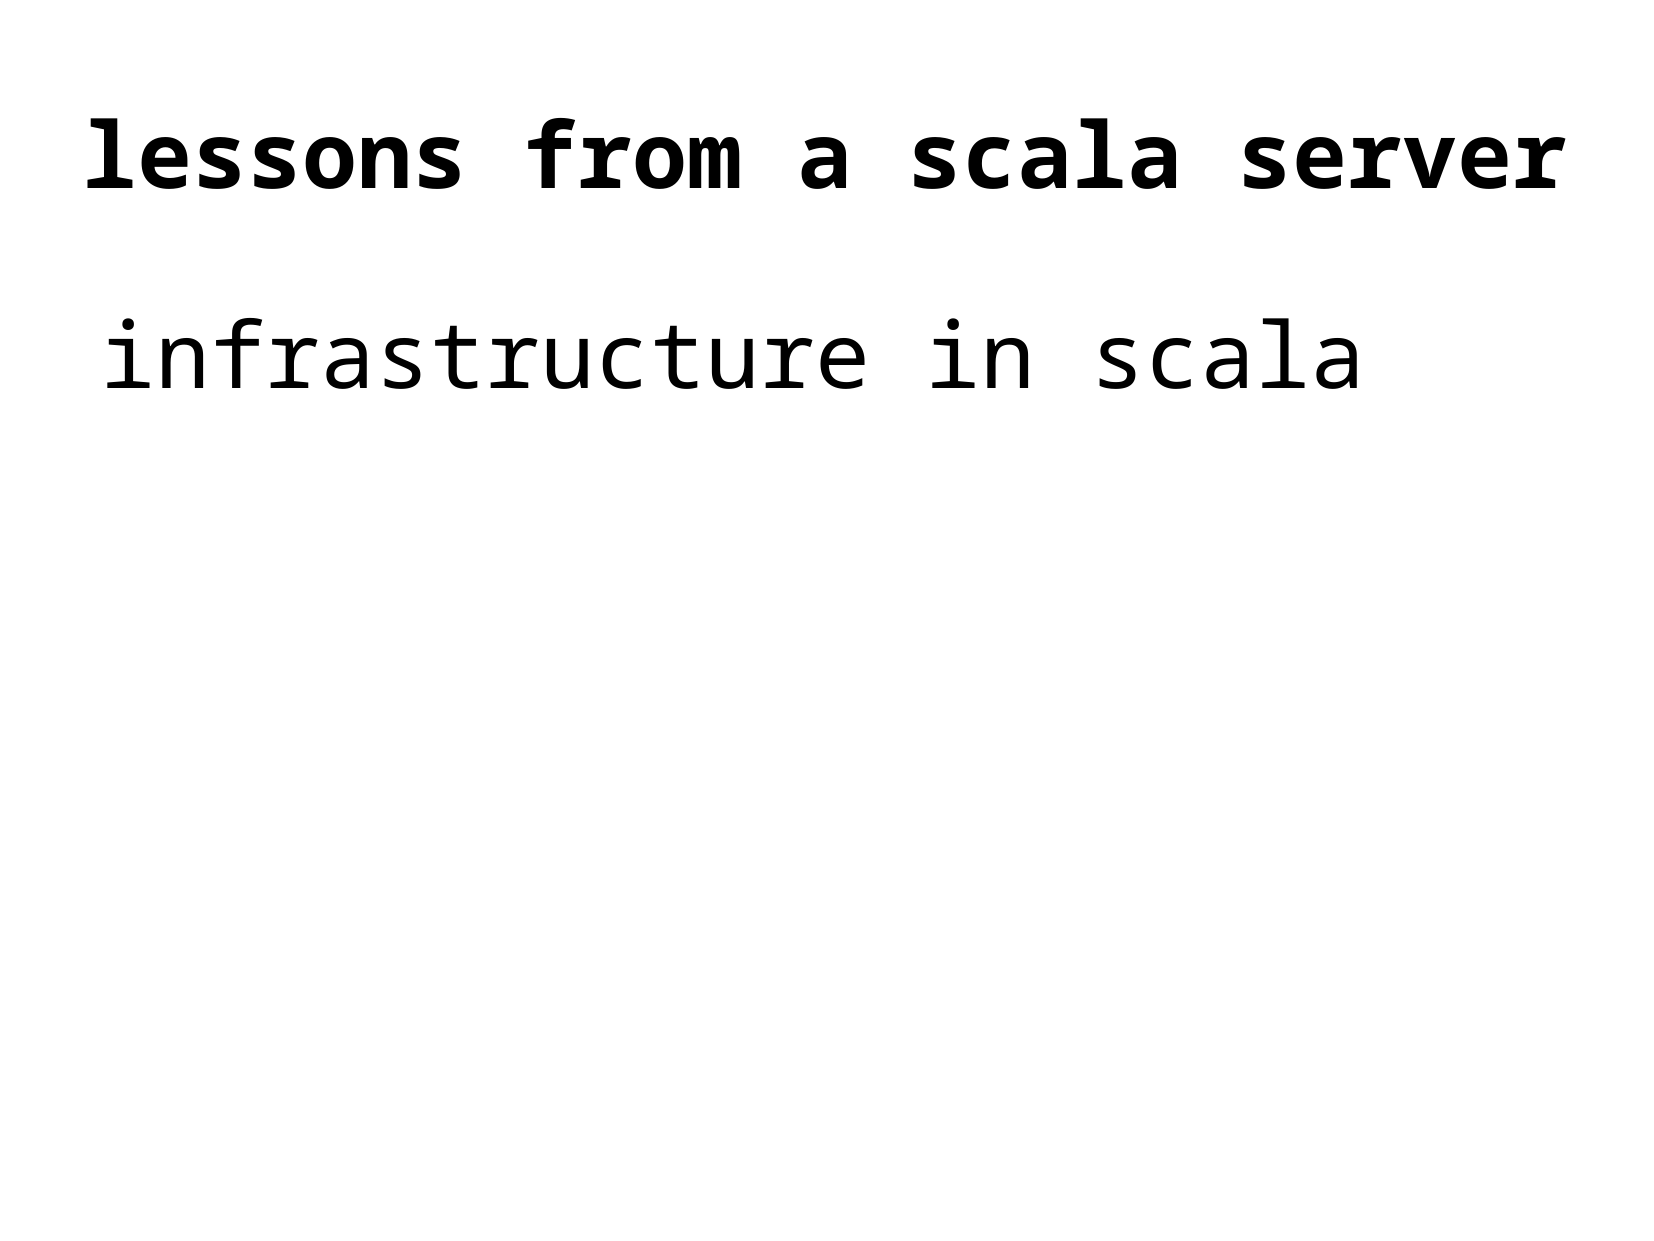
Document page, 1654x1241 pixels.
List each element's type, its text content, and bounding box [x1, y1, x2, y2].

list infrastructure in scala [82, 290, 1571, 1094]
title lessons from a scala server [82, 45, 1571, 261]
